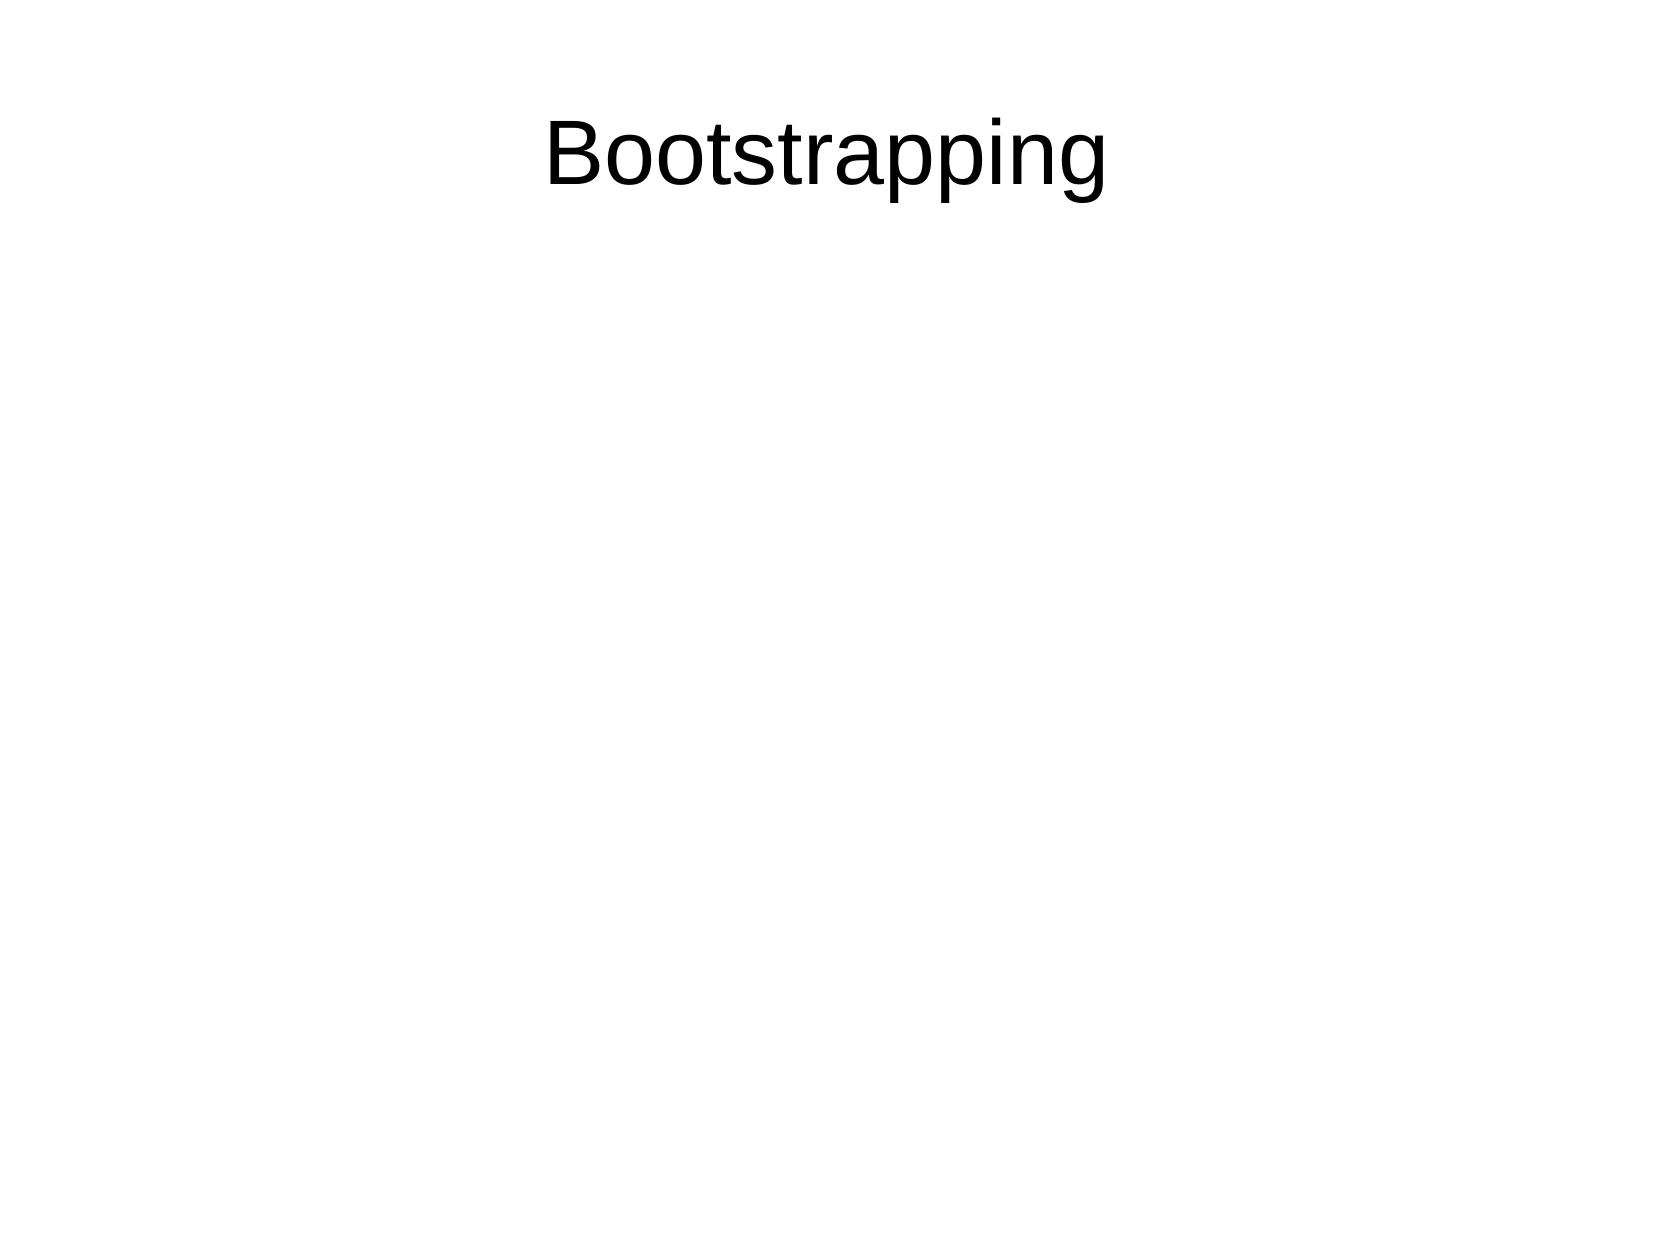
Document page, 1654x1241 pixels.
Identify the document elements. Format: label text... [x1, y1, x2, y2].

title Bootstrapping [82, 49, 1571, 257]
